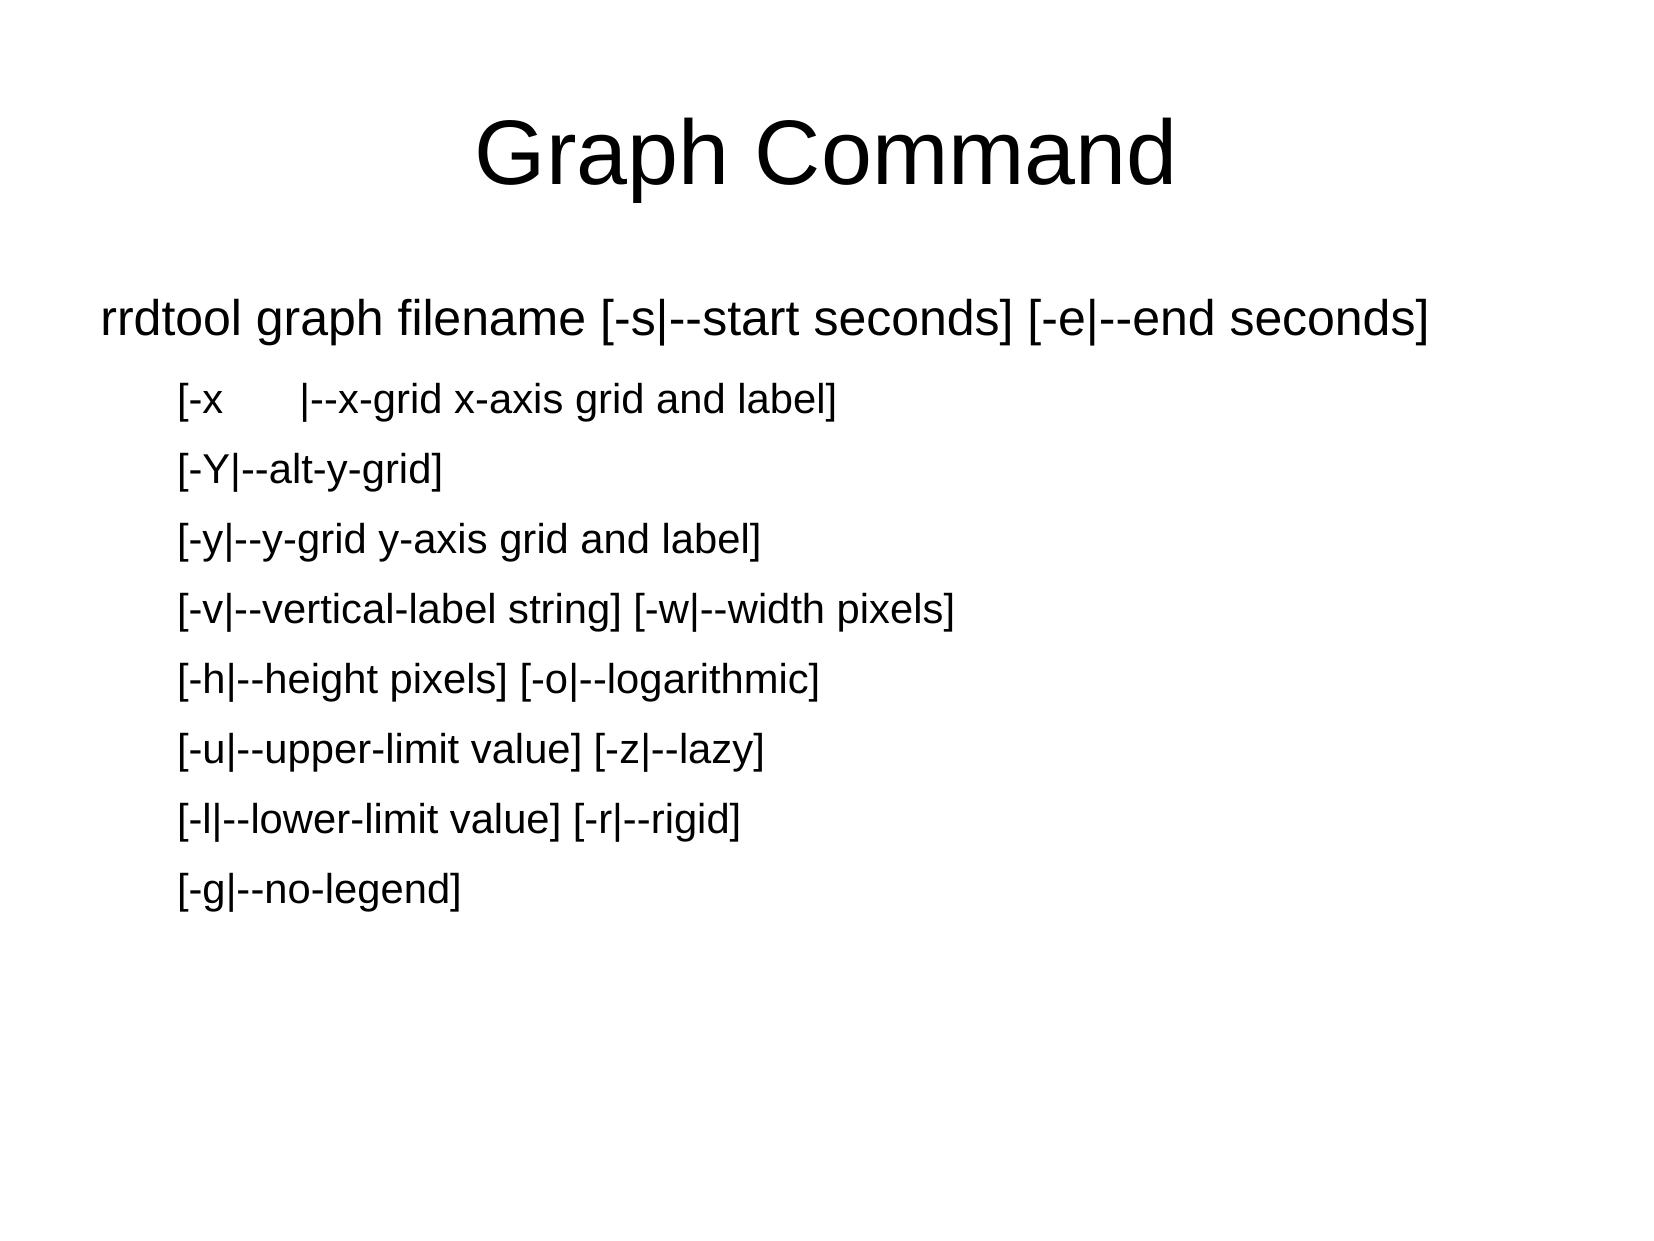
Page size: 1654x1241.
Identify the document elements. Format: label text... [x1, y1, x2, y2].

title Graph Command [82, 49, 1571, 257]
list rrdtool graph filename [-s|--start seconds] [-e|--end seconds] [-x |--x-grid x-axis grid and label] [-Y|--alt-y-grid] [-y|--y-grid y-axis grid and label] [-v|--vertical-label string] [-w|--width pixels] [-h|--height pixels] [-o|--logarithmic] [-u|--upper-limit value] [-z|--lazy] [-l|--lower-limit value] [-r|--rigid] [-g|--no-legend] [82, 290, 1571, 1094]
